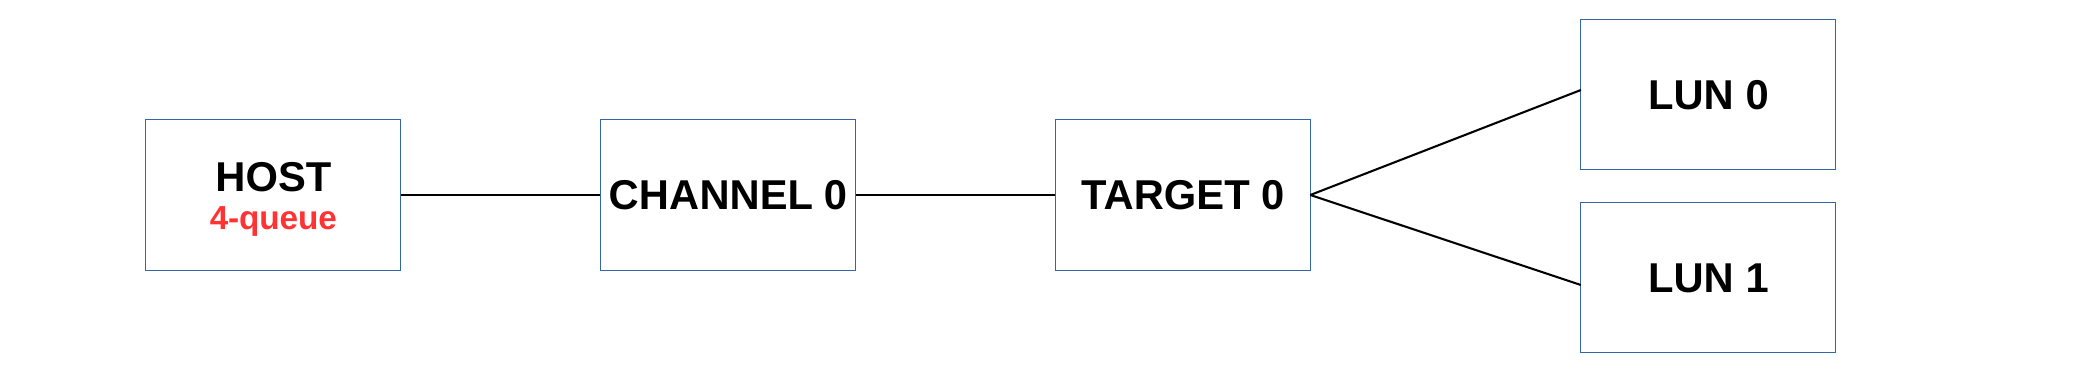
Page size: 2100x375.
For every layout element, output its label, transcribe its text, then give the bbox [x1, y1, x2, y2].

text_box LUN 0 [1580, 19, 1836, 170]
text_box LUN 1 [1580, 202, 1836, 353]
text_box TARGET 0 [1055, 119, 1311, 271]
text_box HOST 4-queue [145, 119, 401, 271]
text_box CHANNEL 0 [600, 119, 856, 271]
